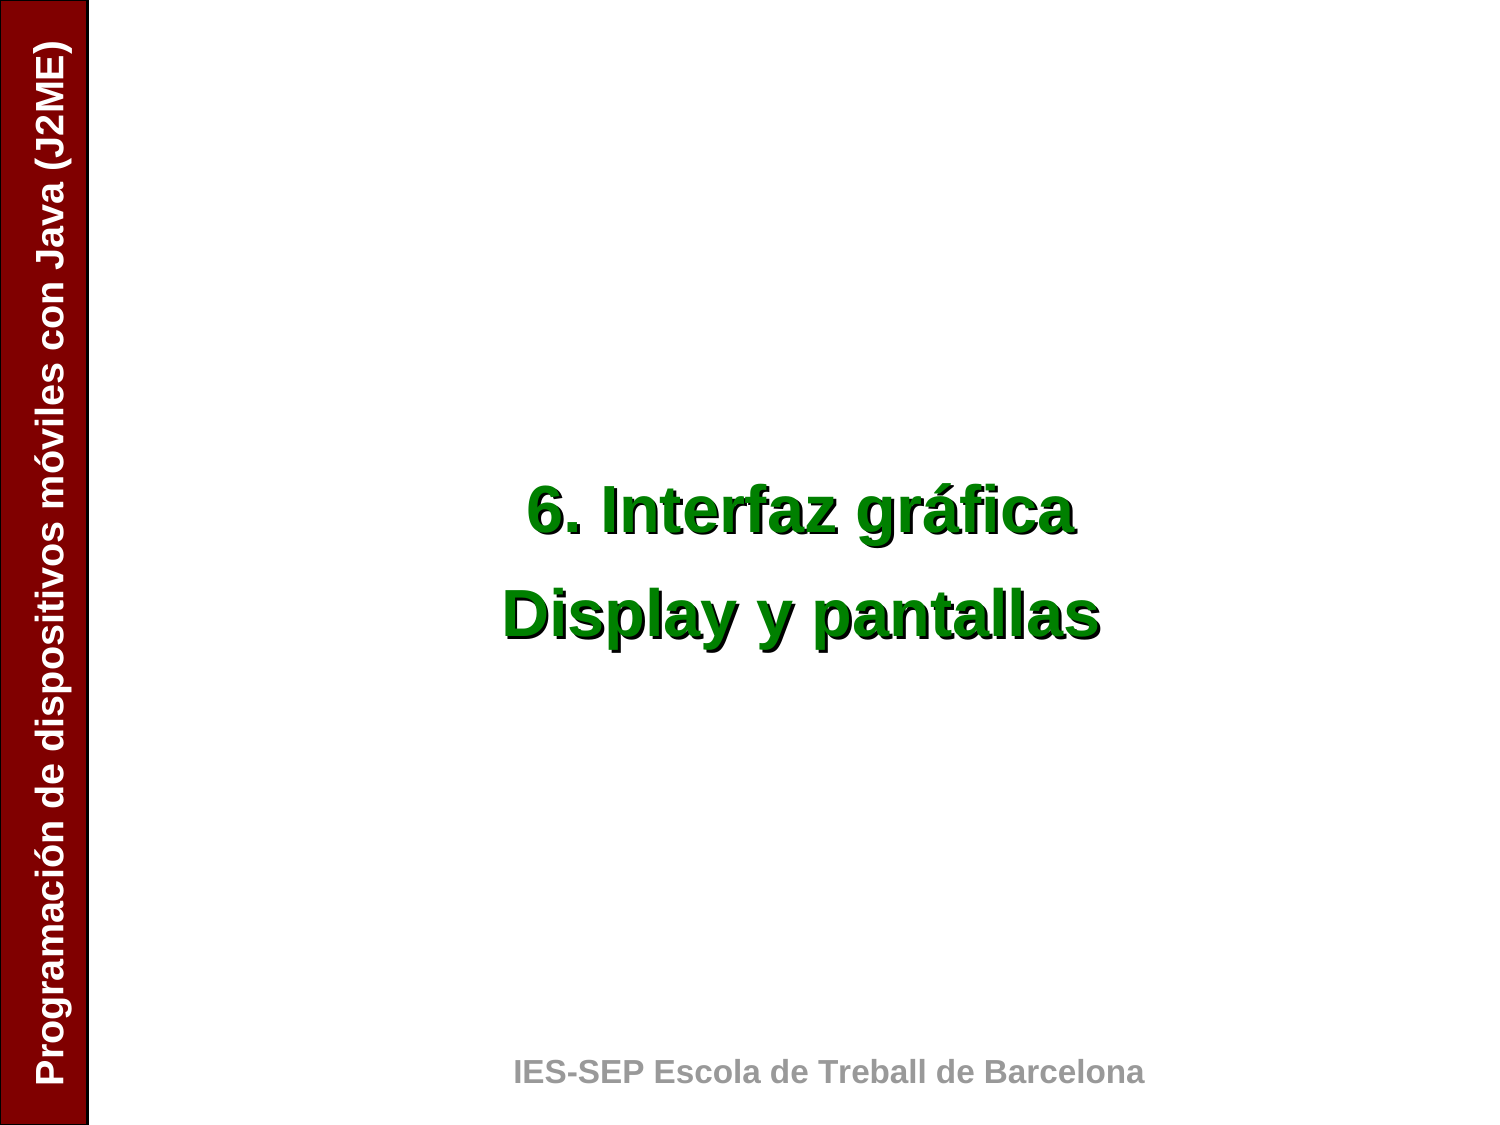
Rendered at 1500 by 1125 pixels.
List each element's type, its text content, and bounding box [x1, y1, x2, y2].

list 6. Interfaz gráfica Display y pantallas [128, 263, 1457, 1006]
